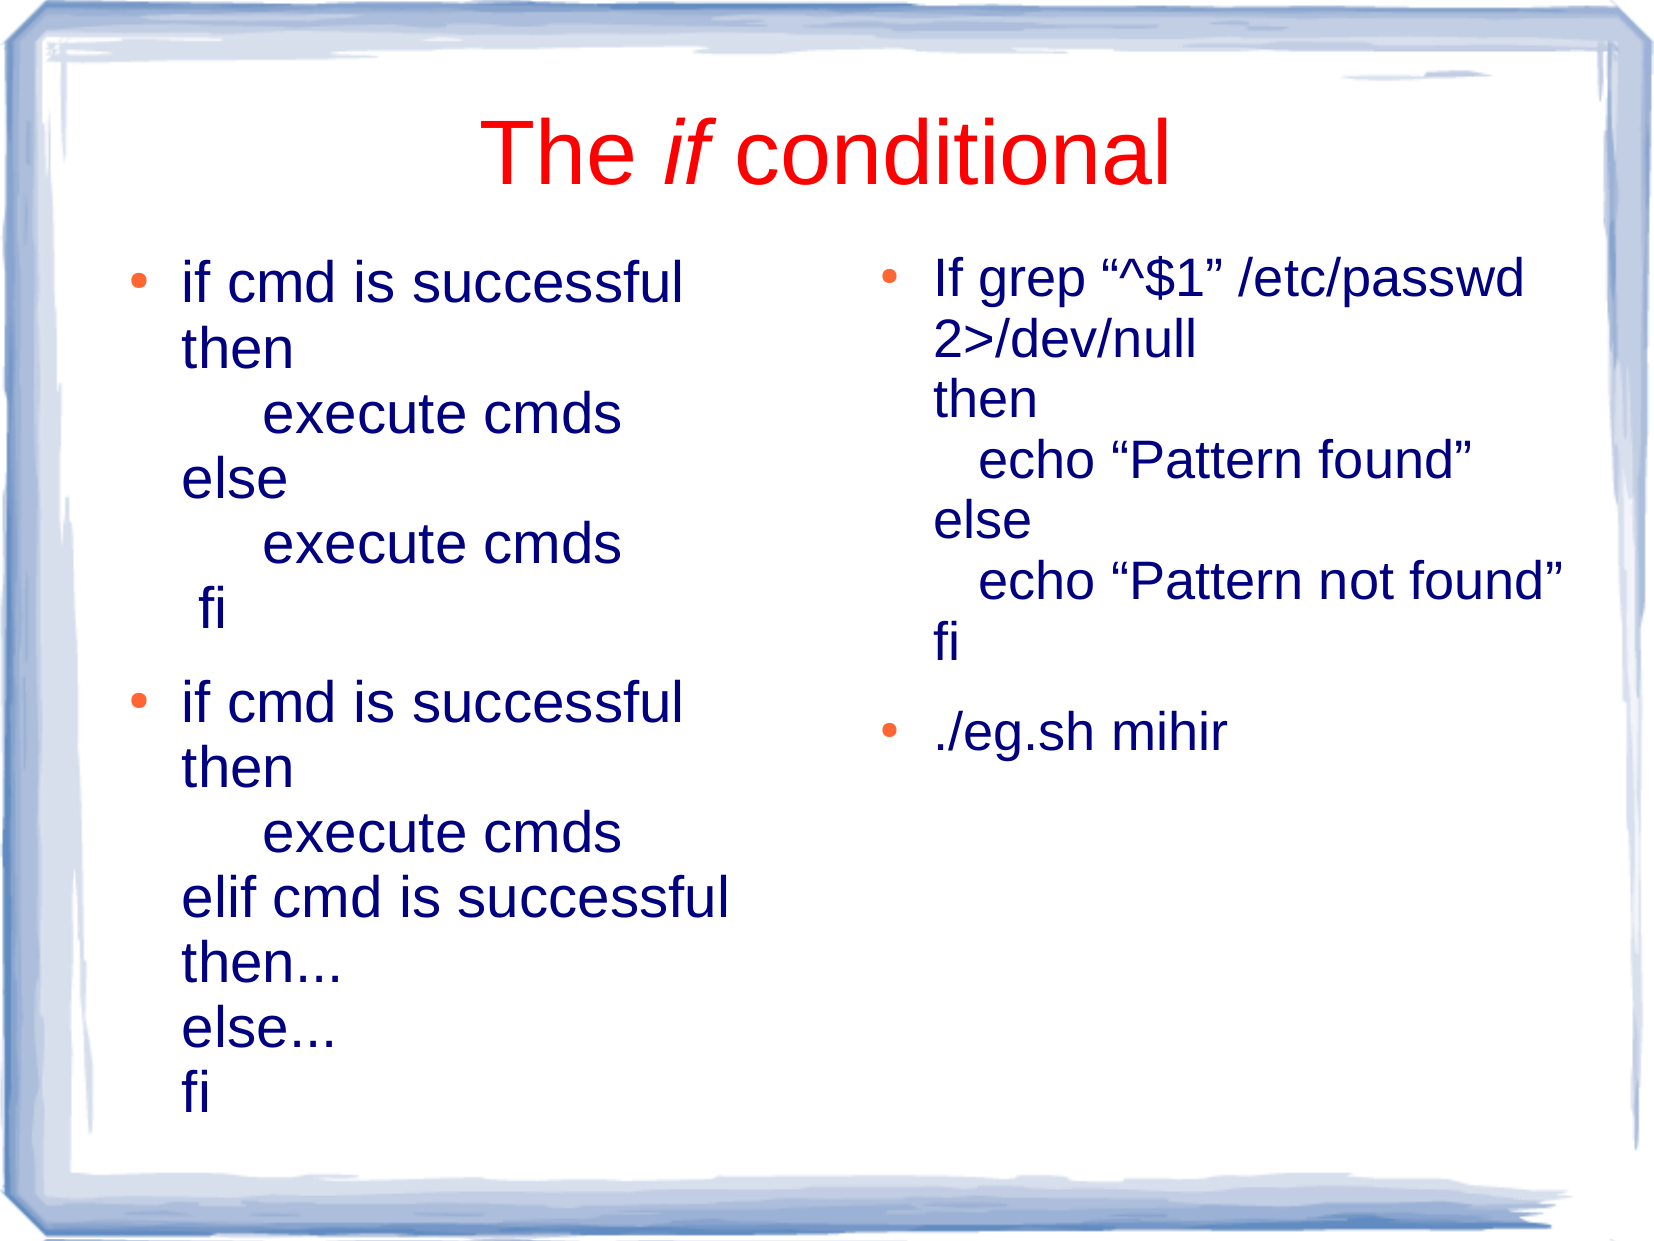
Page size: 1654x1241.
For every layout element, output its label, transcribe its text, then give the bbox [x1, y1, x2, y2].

list if cmd is successful then execute cmds else execute cmds fi if cmd is successful then execute cmds elif cmd is successful then... else... fi [110, 250, 820, 1126]
picture [0, 0, 1654, 1241]
list If grep “^$1” /etc/passwd 2>/dev/null then echo “Pattern found” else echo “Pattern not found” fi ./eg.sh mihir [862, 247, 1572, 913]
title The if conditional [82, 49, 1571, 257]
